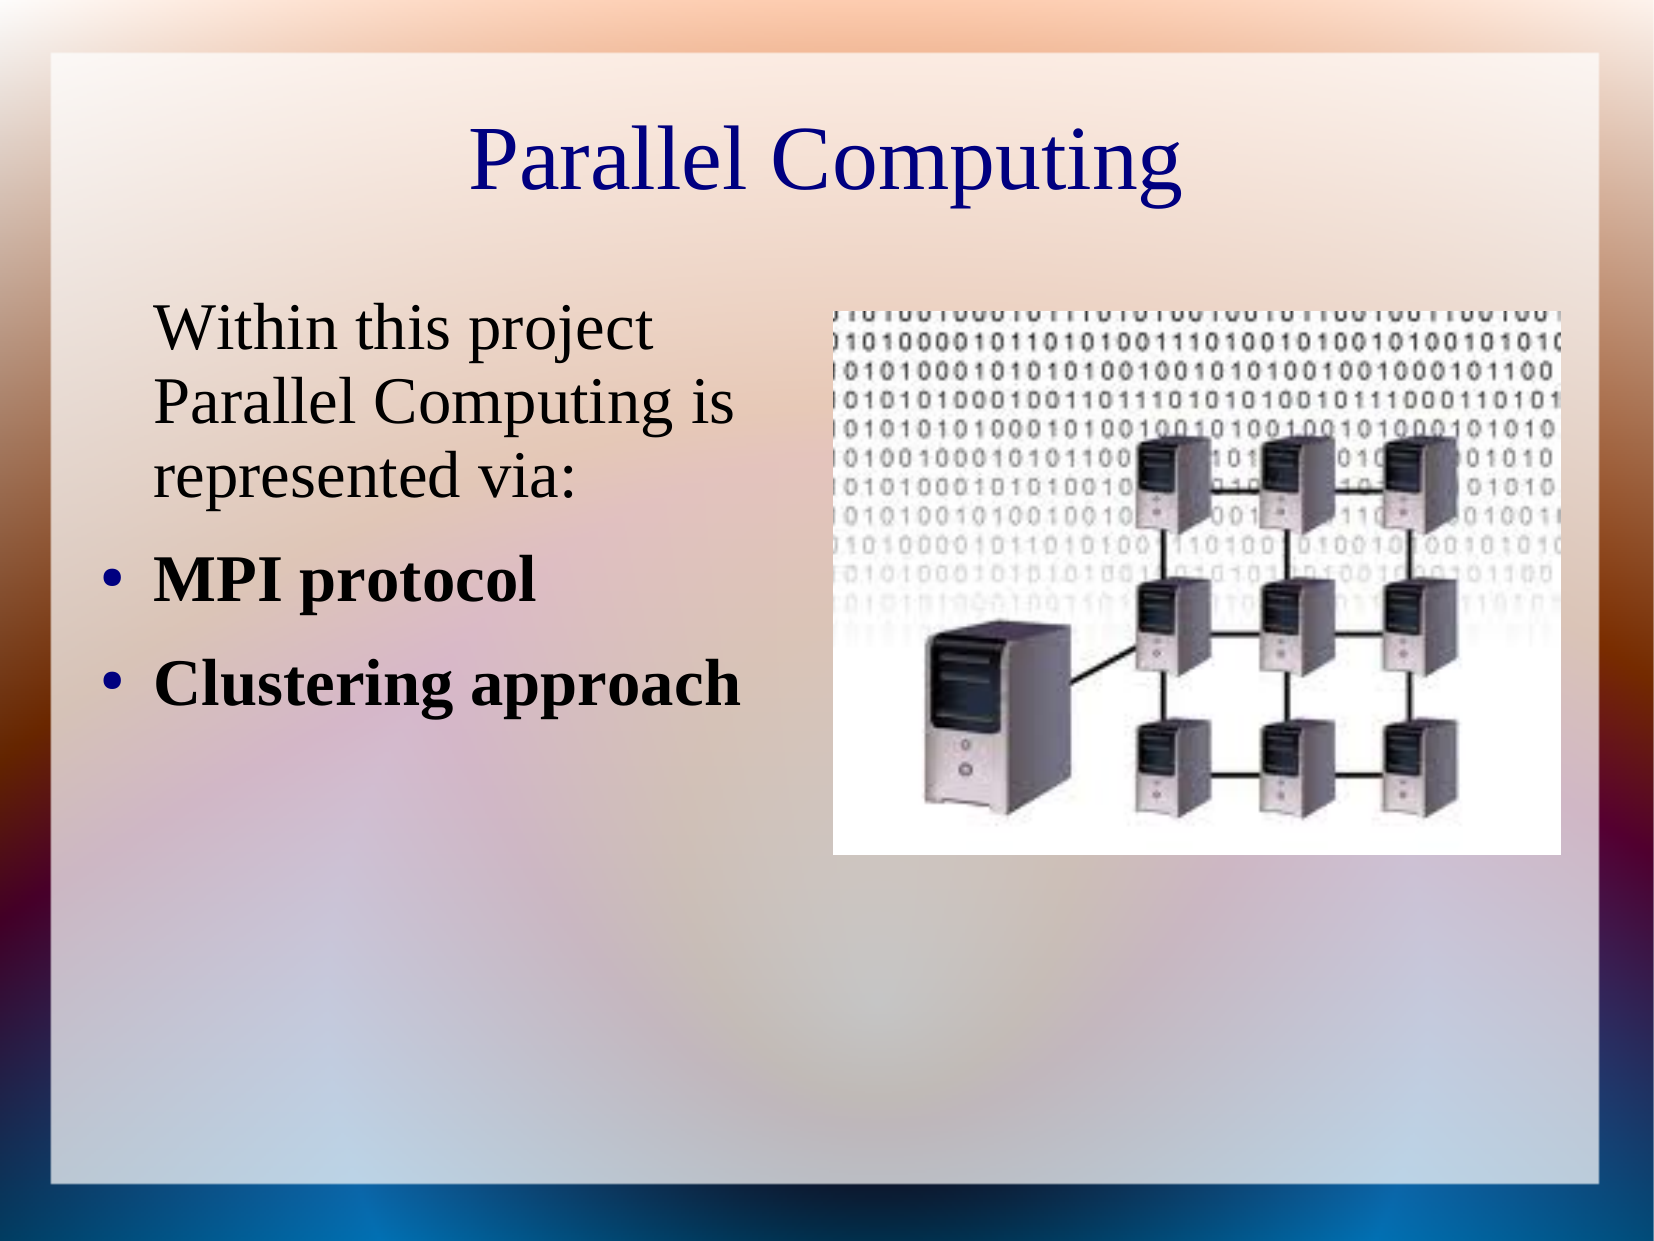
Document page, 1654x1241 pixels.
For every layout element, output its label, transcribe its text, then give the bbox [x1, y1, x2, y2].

picture [0, 0, 1654, 1241]
title Parallel Computing [82, 55, 1571, 263]
list Within this project Parallel Computing is represented via: MPI protocol Clustering approach [82, 290, 809, 1010]
